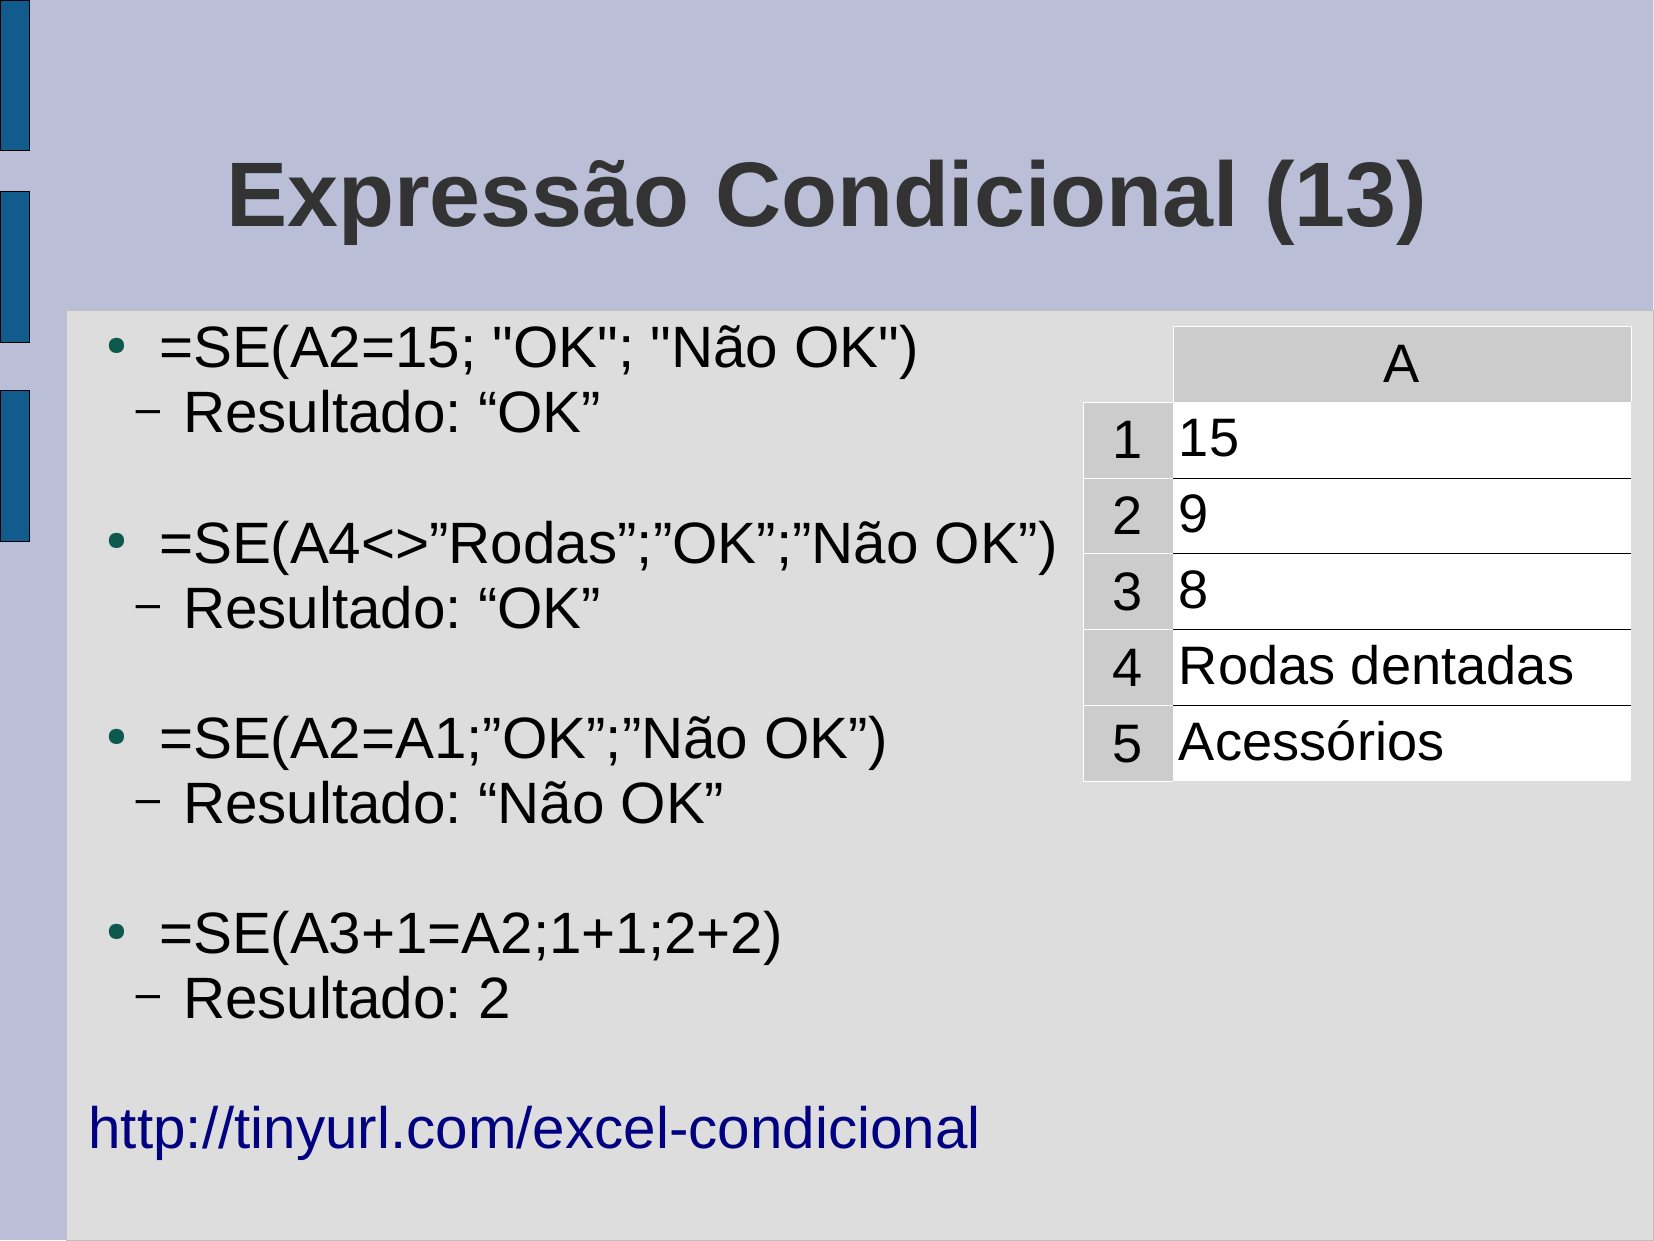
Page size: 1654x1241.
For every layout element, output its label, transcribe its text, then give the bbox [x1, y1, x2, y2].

table_cell 4 [1084, 630, 1173, 705]
table_header A [1174, 327, 1631, 402]
table_cell 3 [1084, 554, 1173, 629]
table_cell 9 [1173, 479, 1631, 553]
title Expressão Condicional (13) [121, 91, 1534, 299]
table_cell Rodas dentadas [1173, 630, 1631, 705]
table_cell 2 [1084, 479, 1173, 553]
table_cell 1 [1084, 403, 1173, 478]
table_cell 15 [1173, 402, 1631, 478]
table_cell 5 [1084, 706, 1173, 781]
list =SE(A2=15; "OK"; "Não OK") Resultado: “OK” =SE(A4<>”Rodas”;”OK”;”Não OK”) Resultado: “OK” =SE(A2=A1;”OK”;”Não OK”) Resultado: “Não OK” =SE(A3+1=A2;1+1;2+2) Resultado: 2 http://tinyurl.com/excel-condicional [88, 315, 1063, 1158]
table_header [1083, 326, 1173, 402]
table_cell 8 [1173, 554, 1631, 629]
table_cell Acessórios [1173, 706, 1631, 781]
